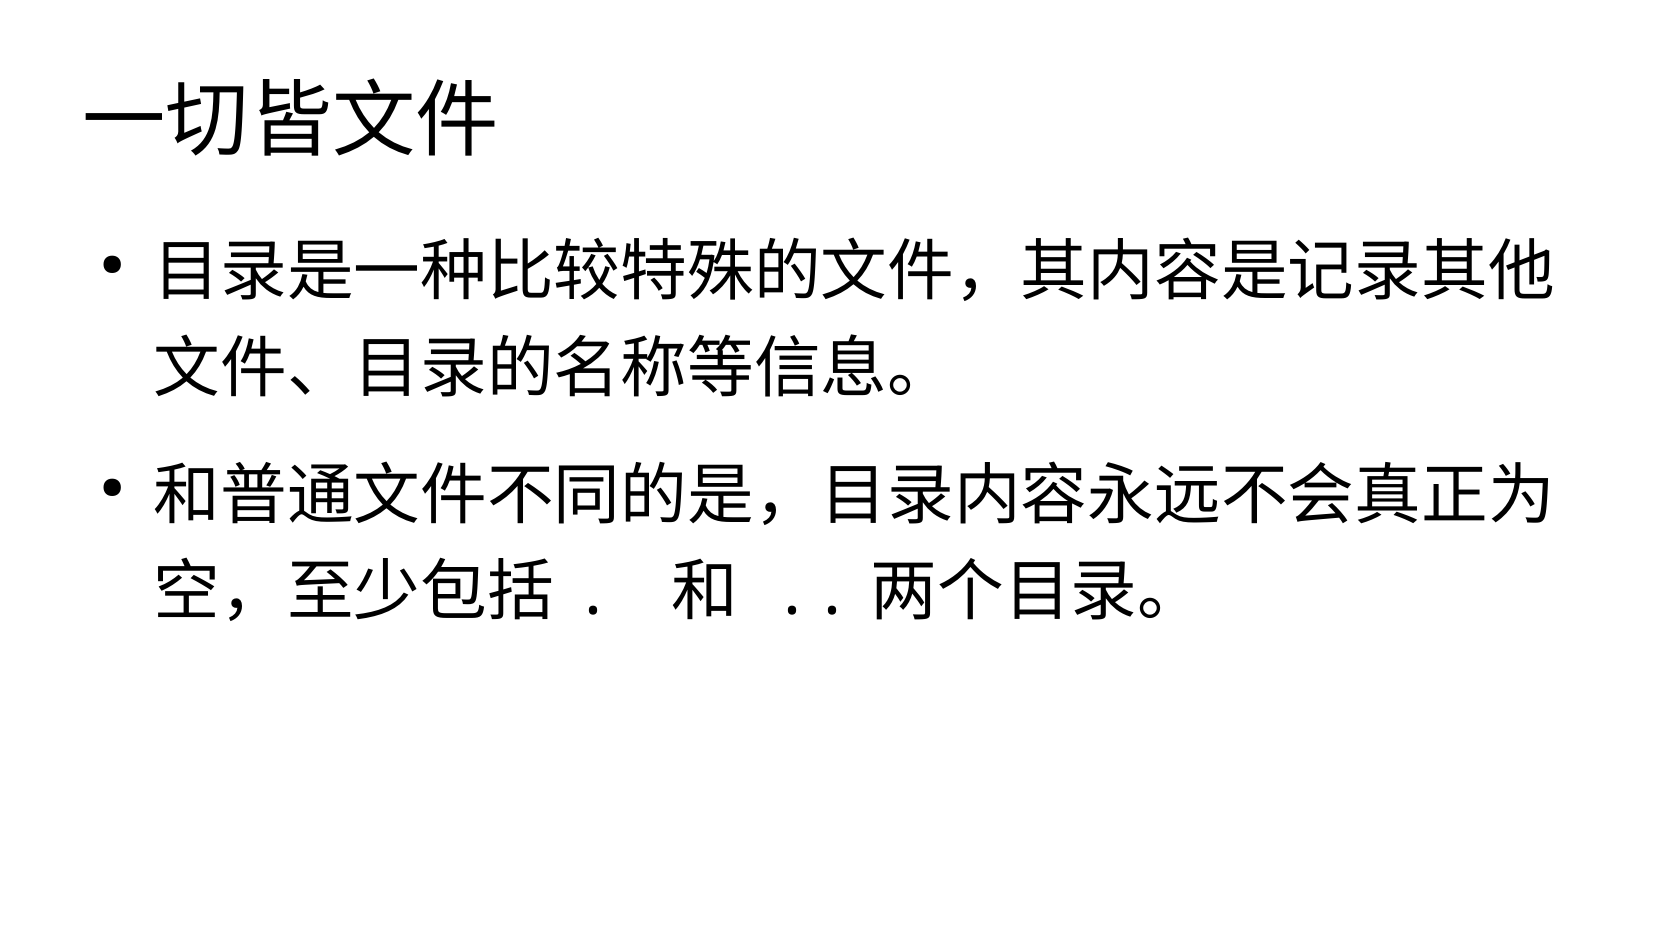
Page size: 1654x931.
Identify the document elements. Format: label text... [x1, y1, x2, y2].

title 一切皆文件 [82, 37, 1571, 189]
list 目录是一种比较特殊的文件，其内容是记录其他文件、目录的名称等信息。 和普通文件不同的是，目录内容永远不会真正为空，至少包括. 和 ..两个目录。 [82, 217, 1571, 758]
